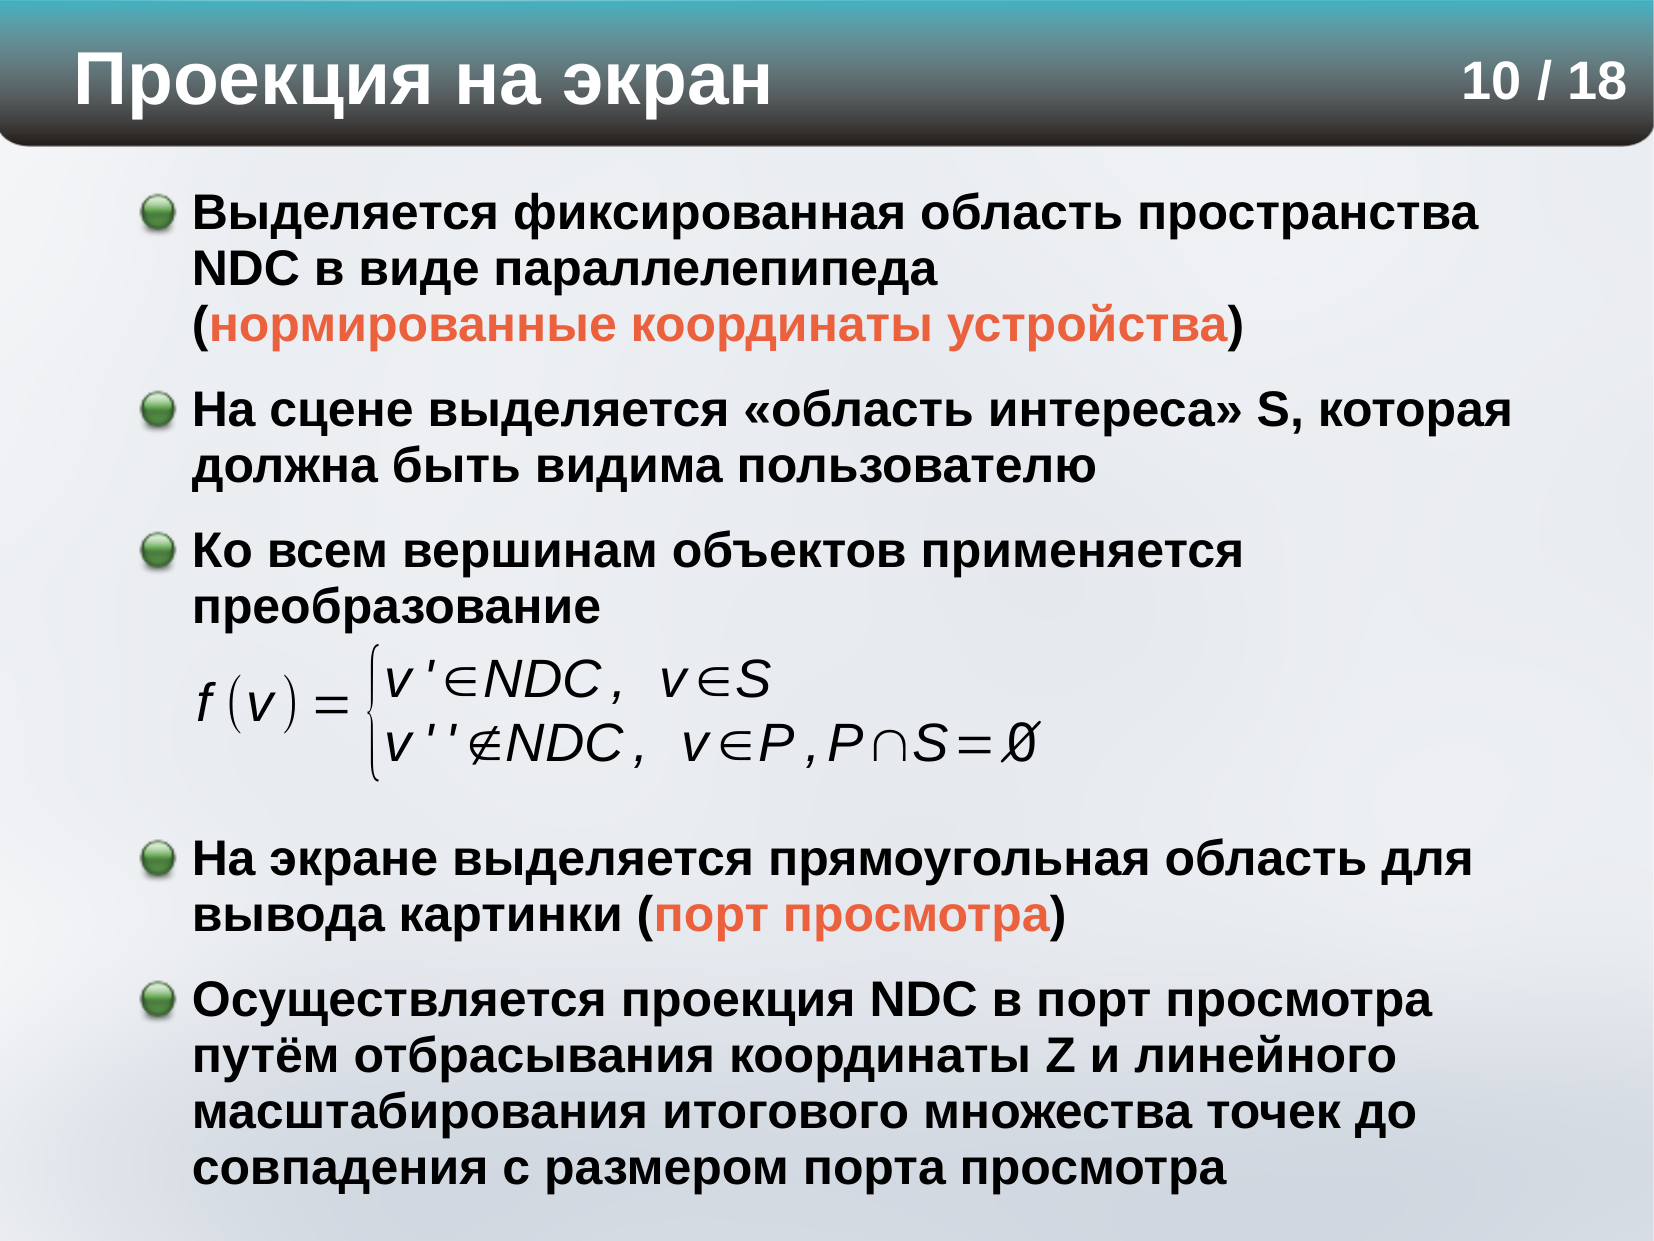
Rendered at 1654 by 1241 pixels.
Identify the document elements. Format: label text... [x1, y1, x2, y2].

text_box Выделяется фиксированная область пространства NDC в виде параллелепипеда (нормированные координаты устройства) На сцене выделяется «область интереса» S, которая должна быть видима пользователю Ко всем вершинам объектов применяется преобразование На экране выделяется прямоугольная область для вывода картинки (порт просмотра) Осуществляется проекция NDC в порт просмотра путём отбрасывания координаты Z и линейного масштабирования итогового множества точек до совпадения с размером порта просмотра [118, 177, 1595, 1203]
chart [191, 642, 1055, 785]
text_box Проекция на экран [59, 29, 1418, 129]
text_box <number> / 18 [1446, 42, 1654, 179]
picture [0, 0, 1654, 1241]
